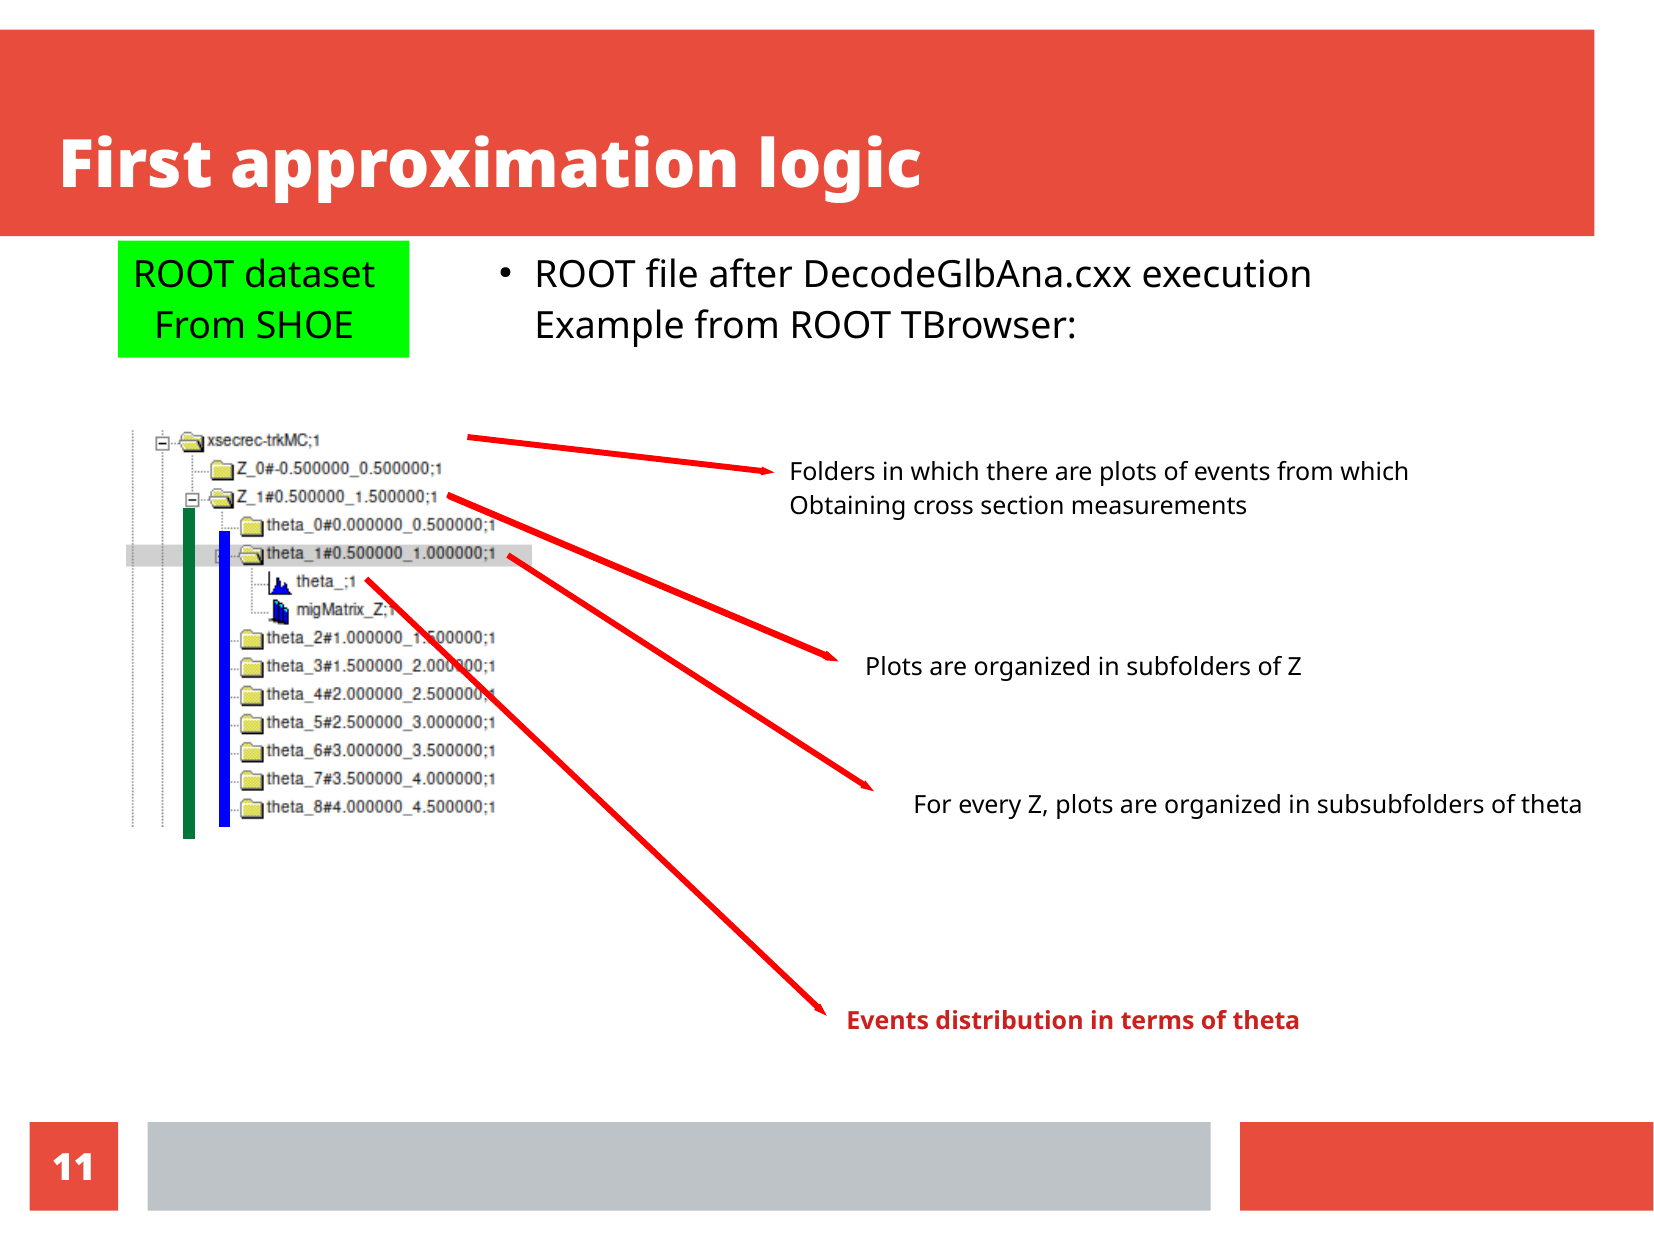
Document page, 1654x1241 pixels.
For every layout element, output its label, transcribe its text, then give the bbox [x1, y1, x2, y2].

text_box For every Z, plots are organized in subsubfolders of theta [898, 779, 1647, 824]
text_box Plots are organized in subfolders of Z [850, 640, 1346, 686]
picture [126, 429, 532, 827]
text_box Folders in which there are plots of events from which Obtaining cross section measurements [774, 446, 1477, 520]
text_box ROOT file after DecodeGlbAna.cxx execution Example from ROOT TBrowser: [484, 240, 1389, 343]
text_box ROOT dataset From SHOE [118, 240, 410, 343]
title First approximation logic [59, 59, 1595, 207]
text_box Events distribution in terms of theta [831, 995, 1378, 1040]
